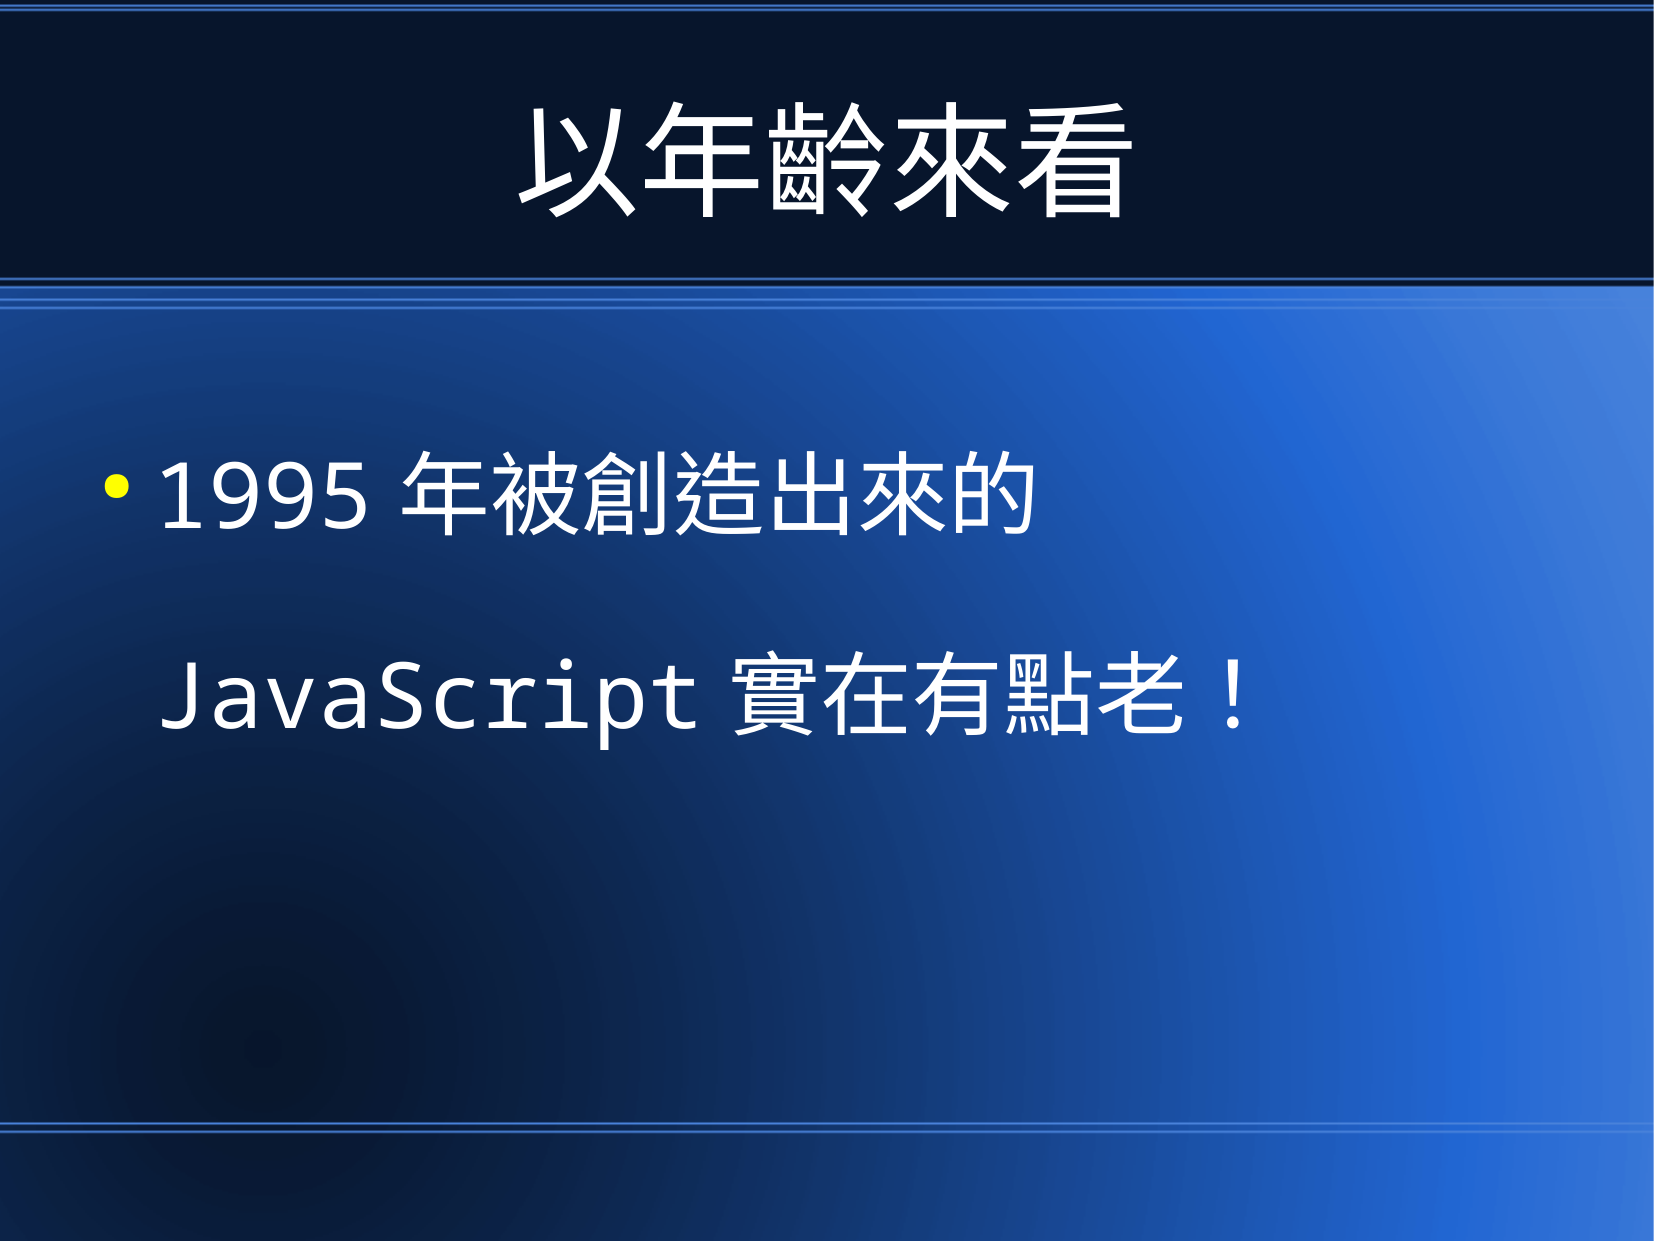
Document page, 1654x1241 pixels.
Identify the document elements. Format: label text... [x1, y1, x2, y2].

title 以年齡來看 [82, 49, 1571, 257]
list 1995年被創造出來的JavaScript實在有點老！ [82, 355, 1571, 1241]
picture [0, 0, 1654, 1241]
